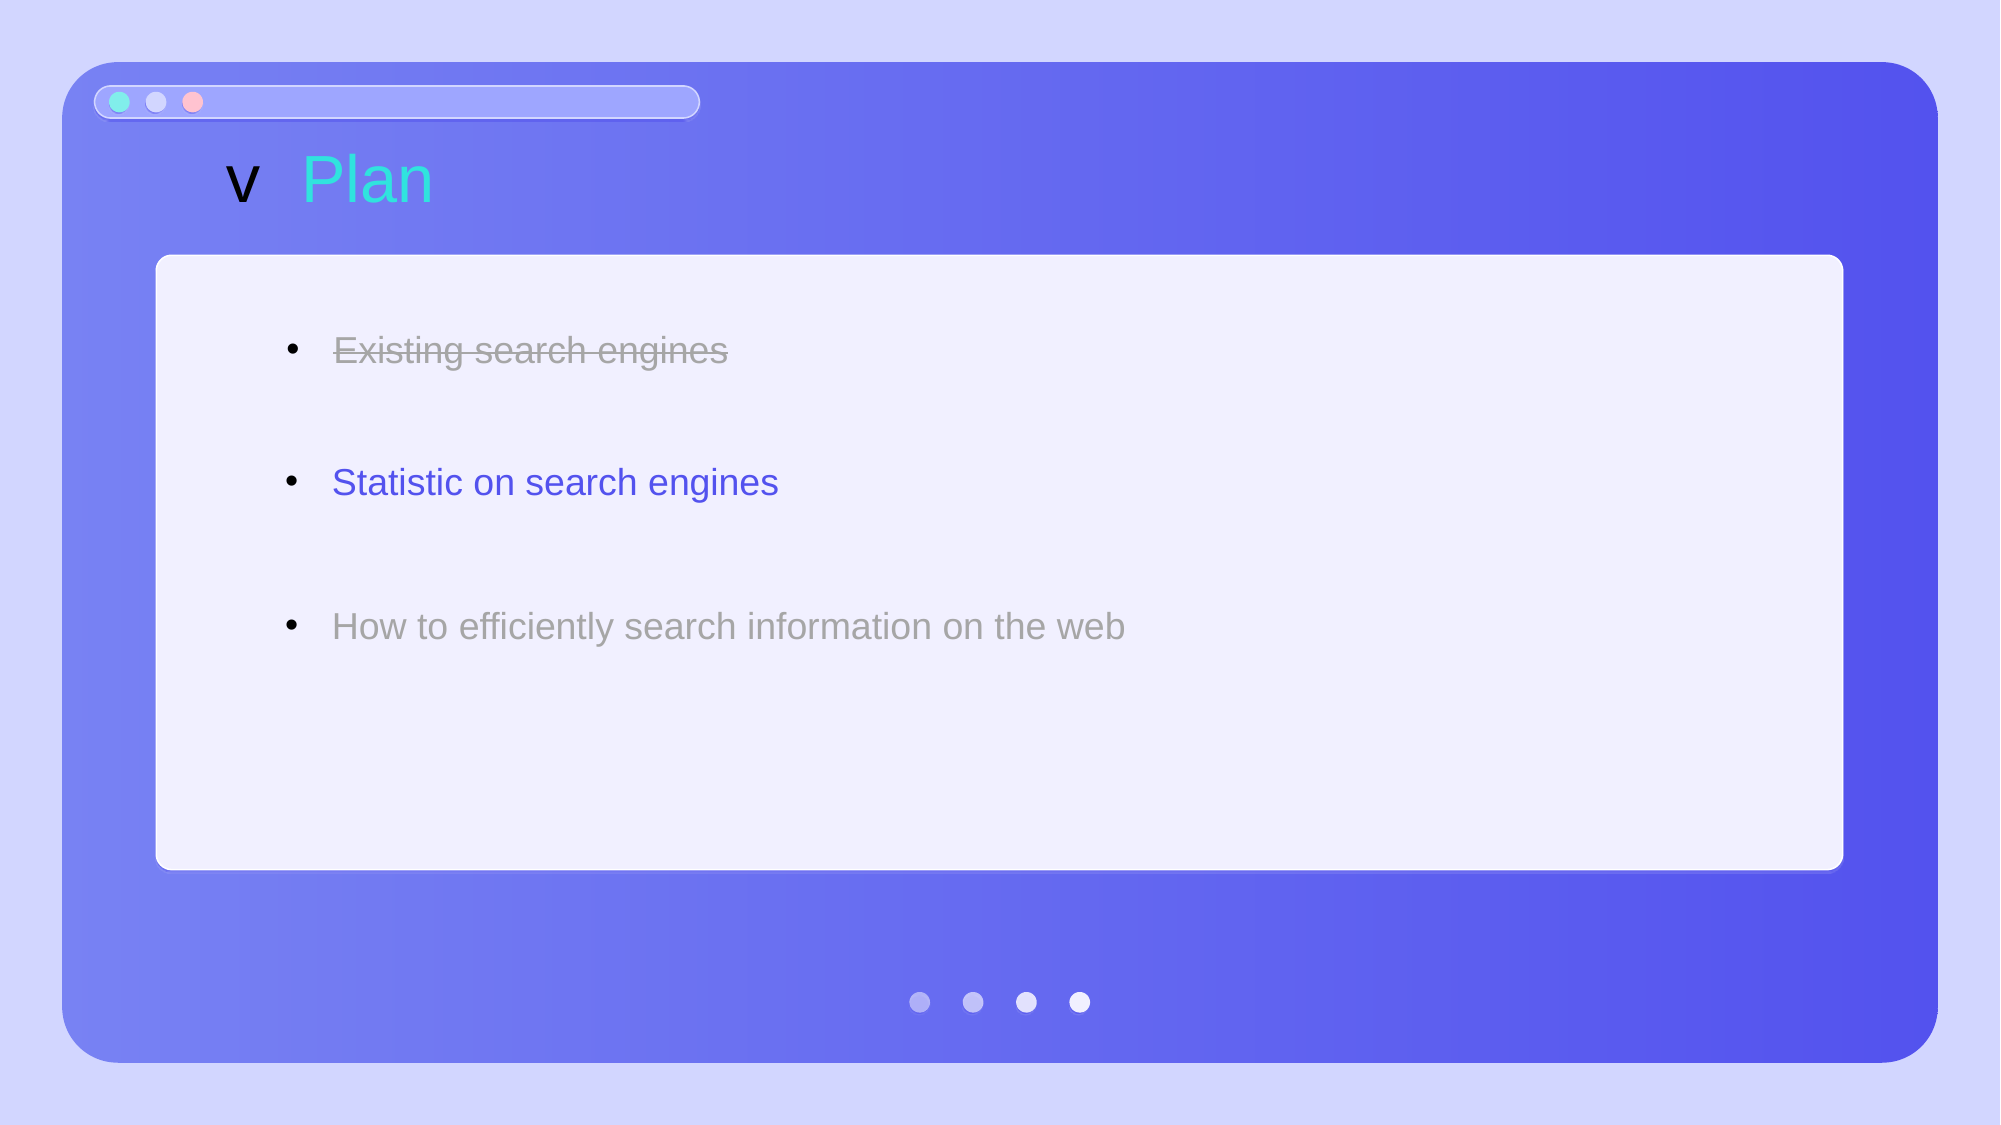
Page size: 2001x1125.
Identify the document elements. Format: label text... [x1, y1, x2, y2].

text_box Plan [211, 128, 747, 225]
text_box Statistic on search engines [270, 450, 796, 512]
text_box Existing search engines [271, 318, 1036, 380]
text_box How to efficiently search information on the web [270, 594, 1248, 655]
